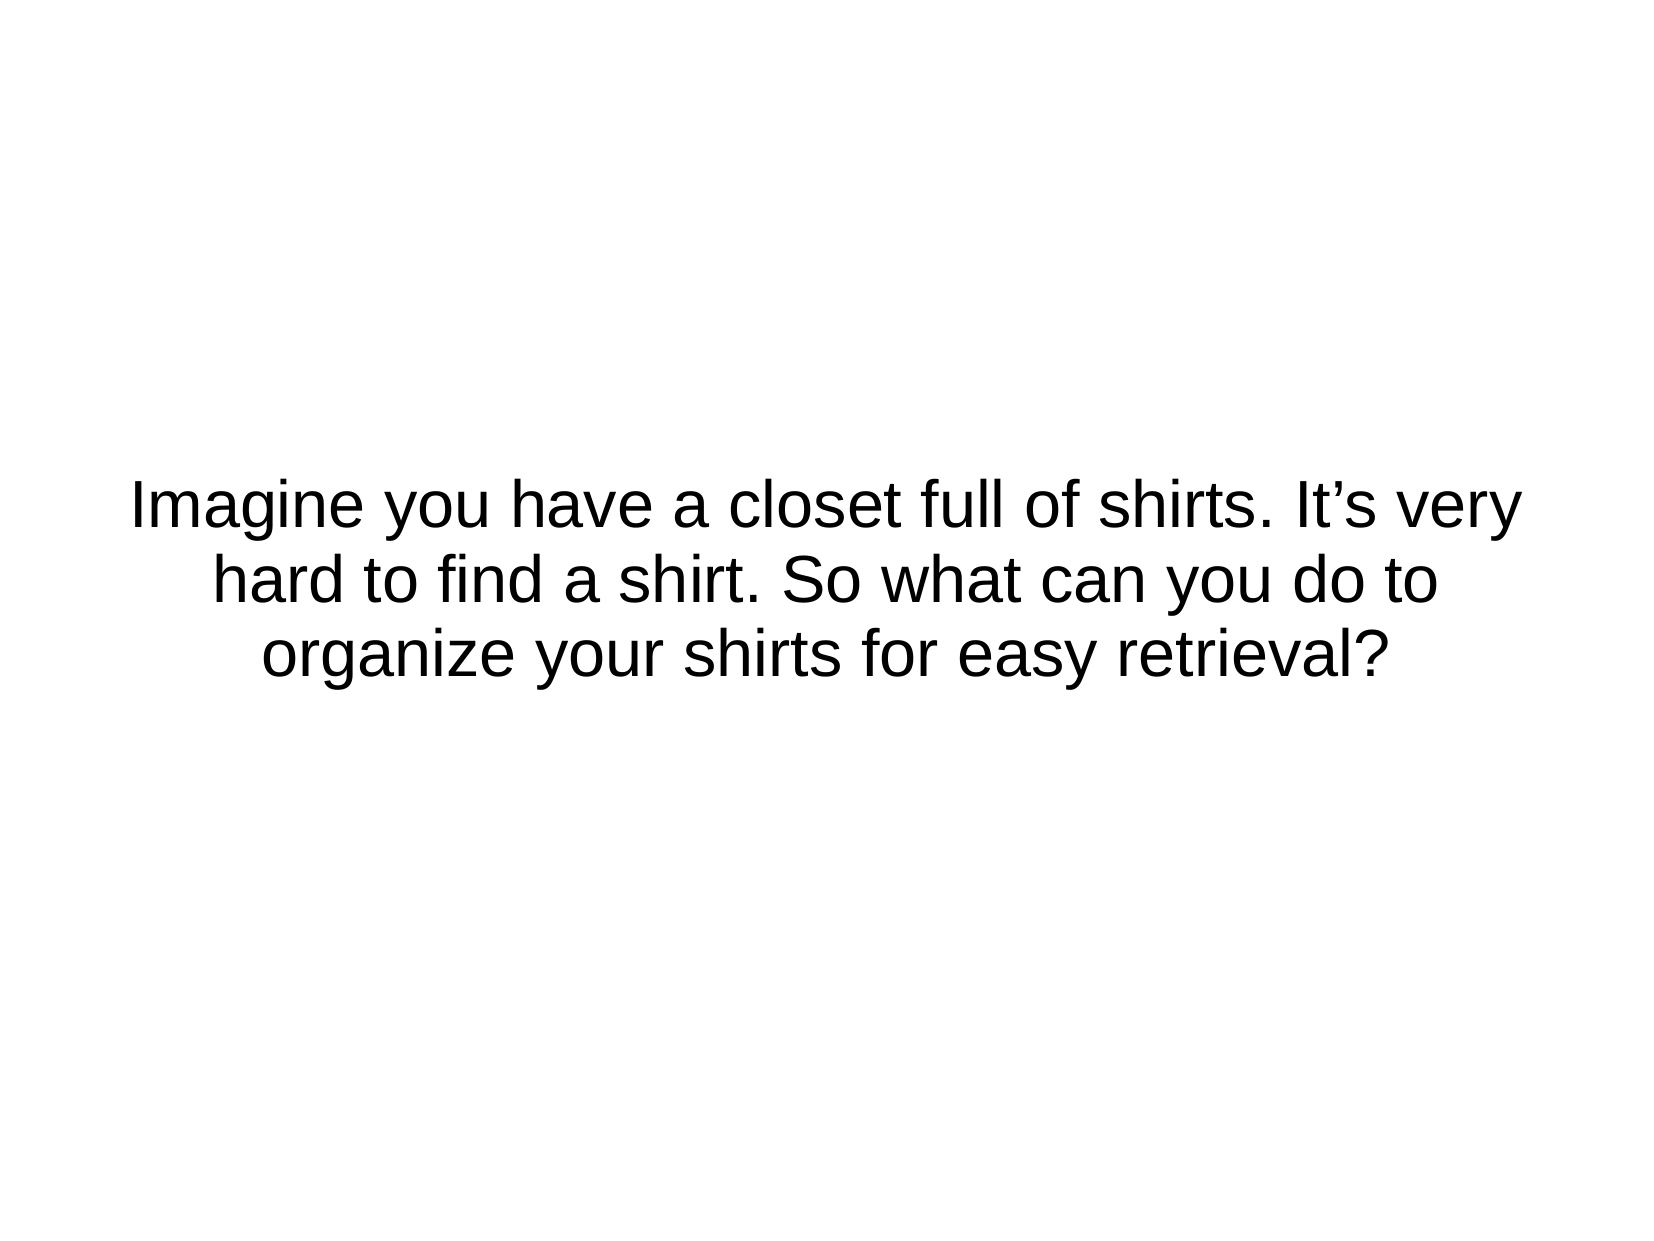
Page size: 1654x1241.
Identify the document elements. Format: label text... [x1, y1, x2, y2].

subtitle Imagine you have a closet full of shirts. It’s very hard to find a shirt. So what can you do to organize your shirts for easy retrieval? [82, 56, 1571, 1102]
